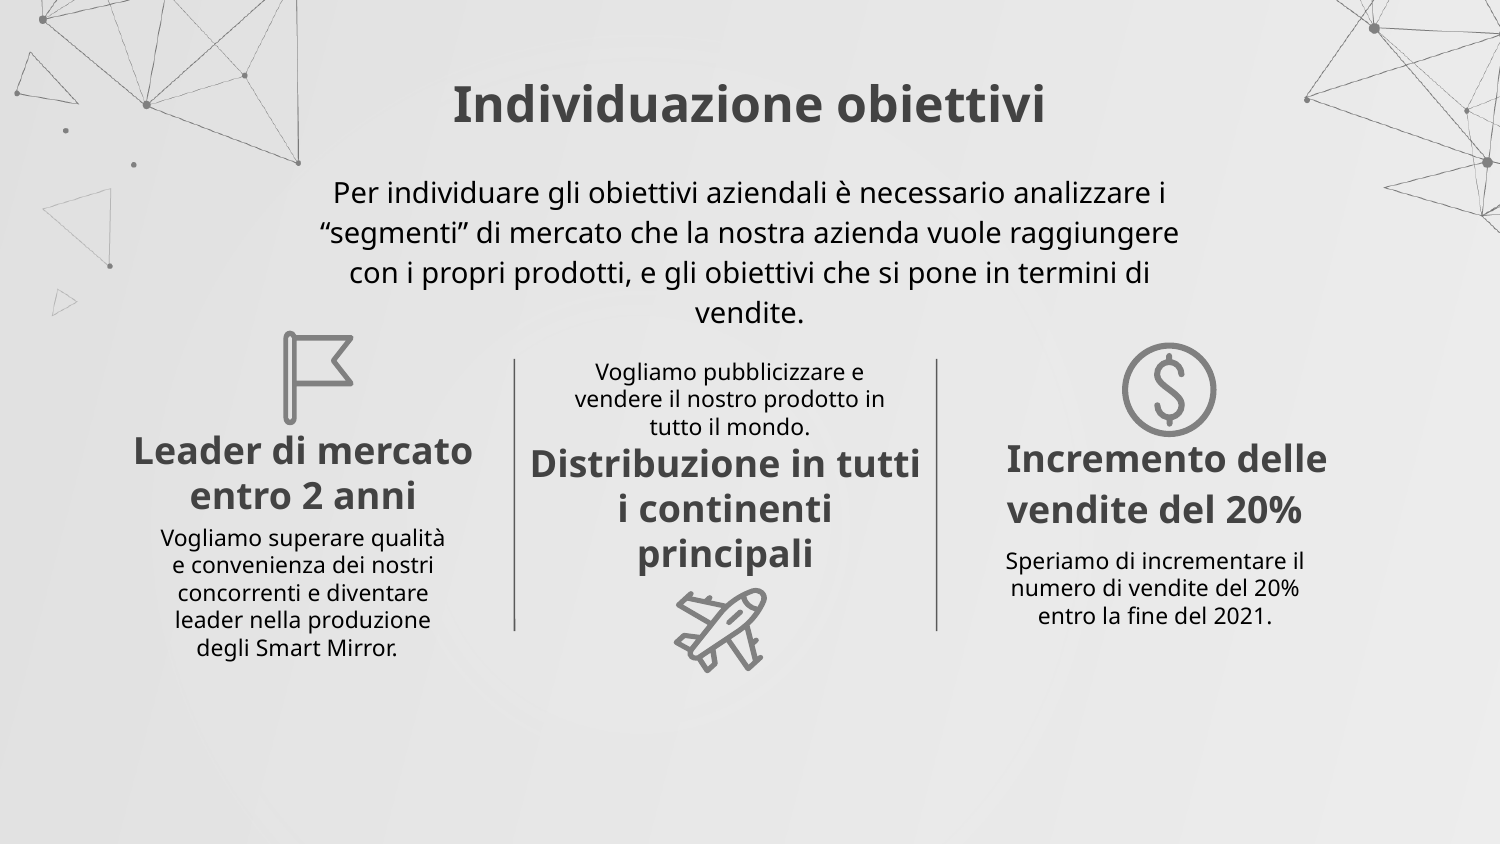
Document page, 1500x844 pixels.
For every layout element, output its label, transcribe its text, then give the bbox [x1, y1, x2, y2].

text_box Per individuare gli obiettivi aziendali è necessario analizzare i “segmenti” di mercato che la nostra azienda vuole raggiungere con i propri prodotti, e gli obiettivi che si pone in termini di vendite. [277, 165, 1223, 297]
text_box Vogliamo superare qualità e convenienza dei nostri concorrenti e diventare leader nella produzione degli Smart Mirror. [141, 508, 466, 674]
text_box Speriamo di incrementare il numero di vendite del 20% entro la fine del 2021. [980, 531, 1331, 697]
text_box Incremento delle vendite del 20% [992, 425, 1441, 546]
text_box Vogliamo pubblicizzare e vendere il nostro prodotto in tutto il mondo. [555, 342, 906, 508]
text_box [283, 330, 354, 426]
picture [0, 0, 1500, 844]
text_box [673, 587, 767, 674]
title Individuazione obiettivi [322, 57, 1178, 165]
title Leader di mercato entro 2 anni [92, 461, 513, 532]
text_box [1122, 342, 1217, 438]
title Distribuzione in tutti i continenti principali [516, 519, 935, 591]
